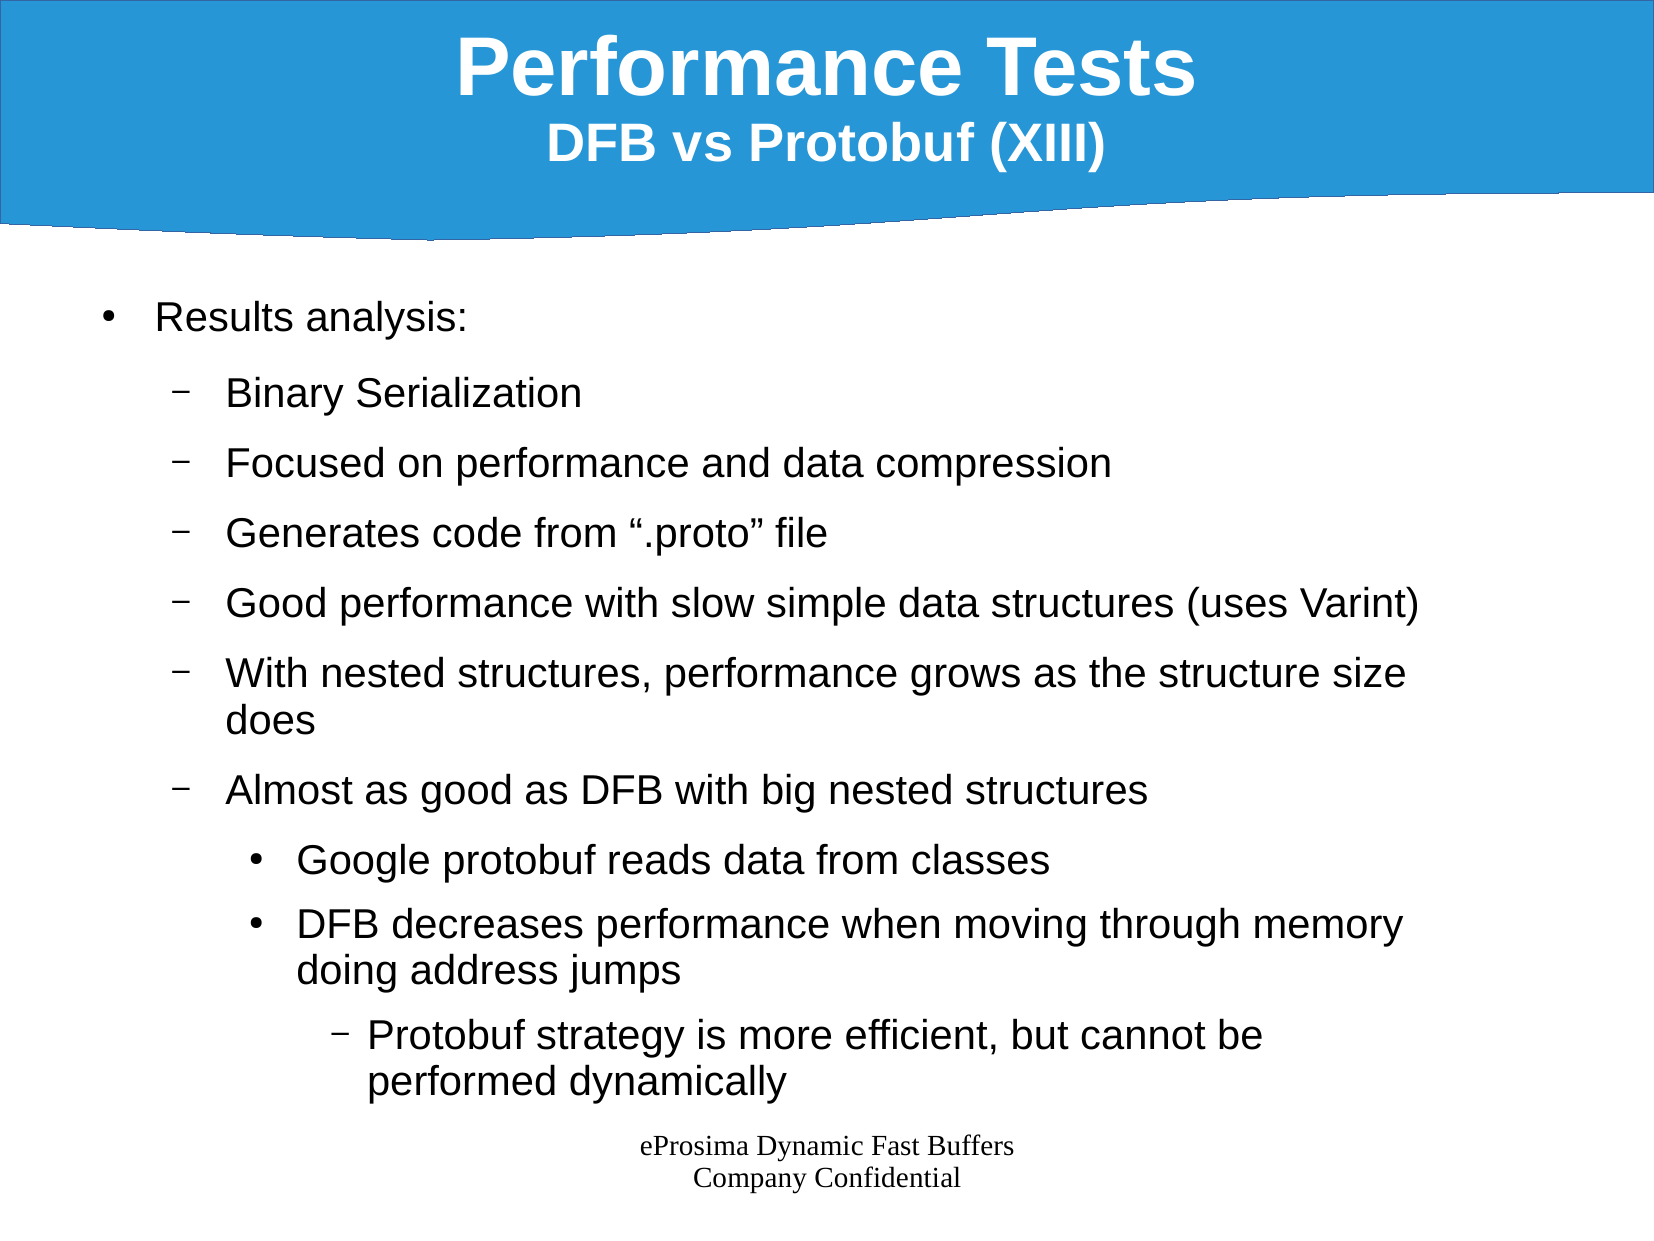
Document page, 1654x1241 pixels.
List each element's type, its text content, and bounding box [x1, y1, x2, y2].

text_box Performance Tests DFB vs Protobuf (XIII) [0, 0, 1654, 241]
list Results analysis: Binary Serialization Focused on performance and data compression Generates code from “.proto” file Good performance with slow simple data structures (uses Varint) With nested structures, performance grows as the structure size does Almost as good as DFB with big nested structures Google protobuf reads data from classes DFB decreases performance when moving through memory doing address jumps Protobuf strategy is more efficient, but cannot be performed dynamically [83, 293, 1456, 1144]
